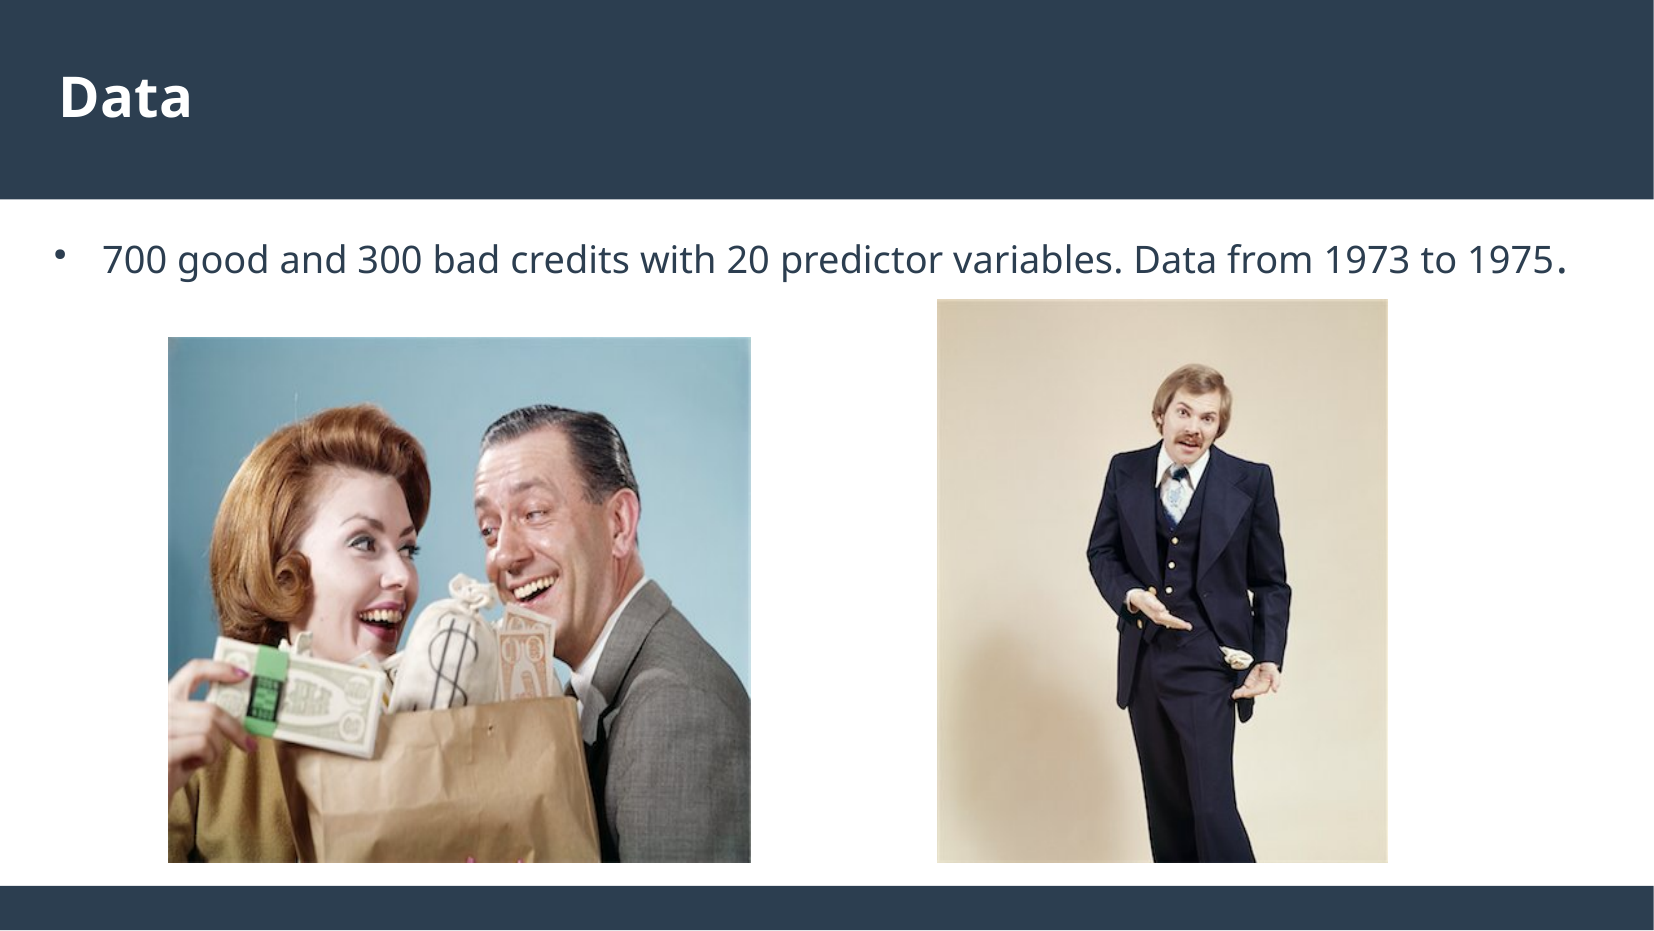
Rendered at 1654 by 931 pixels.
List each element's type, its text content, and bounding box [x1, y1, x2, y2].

picture [168, 337, 751, 863]
title Data [59, 37, 1595, 156]
picture [937, 299, 1388, 863]
list 700 good and 300 bad credits with 20 predictor variables. Data from 1973 to 1975. [37, 225, 1573, 338]
